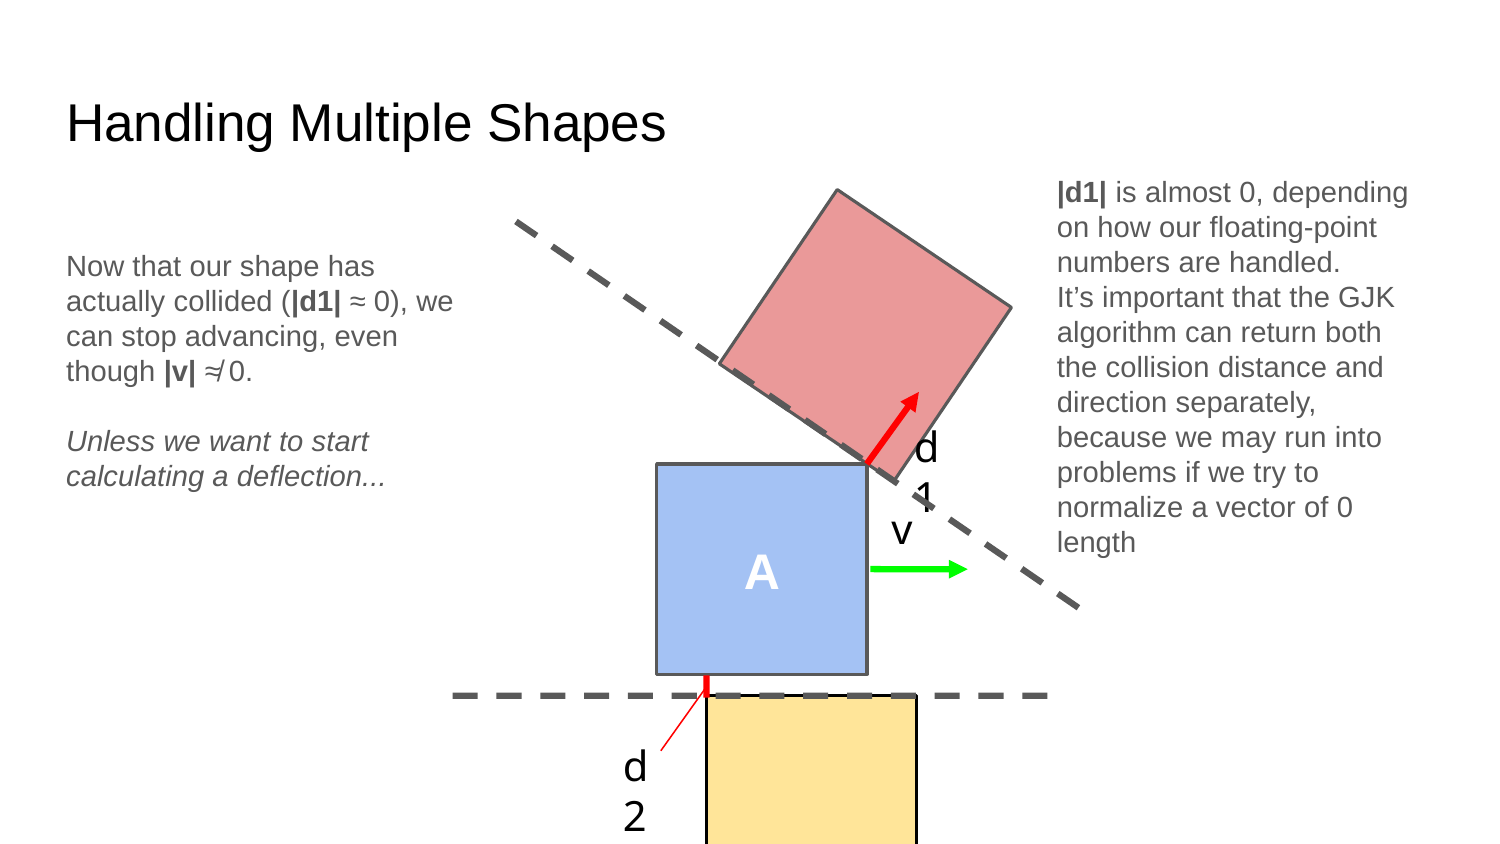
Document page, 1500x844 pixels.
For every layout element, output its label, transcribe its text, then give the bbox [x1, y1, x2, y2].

text_box d1 [898, 406, 904, 414]
text_box A [656, 463, 867, 675]
text_box |d1| is almost 0, depending on how our floating-point numbers are handled. It’s important that the GJK algorithm can return both the collision distance and direction separately, because we may run into problems if we try to normalize a vector of 0 length [1041, 158, 1439, 573]
text_box d2 [607, 724, 680, 844]
text_box [719, 189, 1012, 462]
text_box [706, 695, 917, 844]
text_box Now that our shape has actually collided (|d1| ≈ 0), we can stop advancing, even though |v| ≉ 0. Unless we want to start calculating a deflection... [51, 232, 495, 507]
text_box d1 [898, 406, 971, 537]
text_box [870, 428, 898, 478]
text_box v [876, 487, 929, 568]
title Handling Multiple Shapes [51, 72, 1449, 167]
